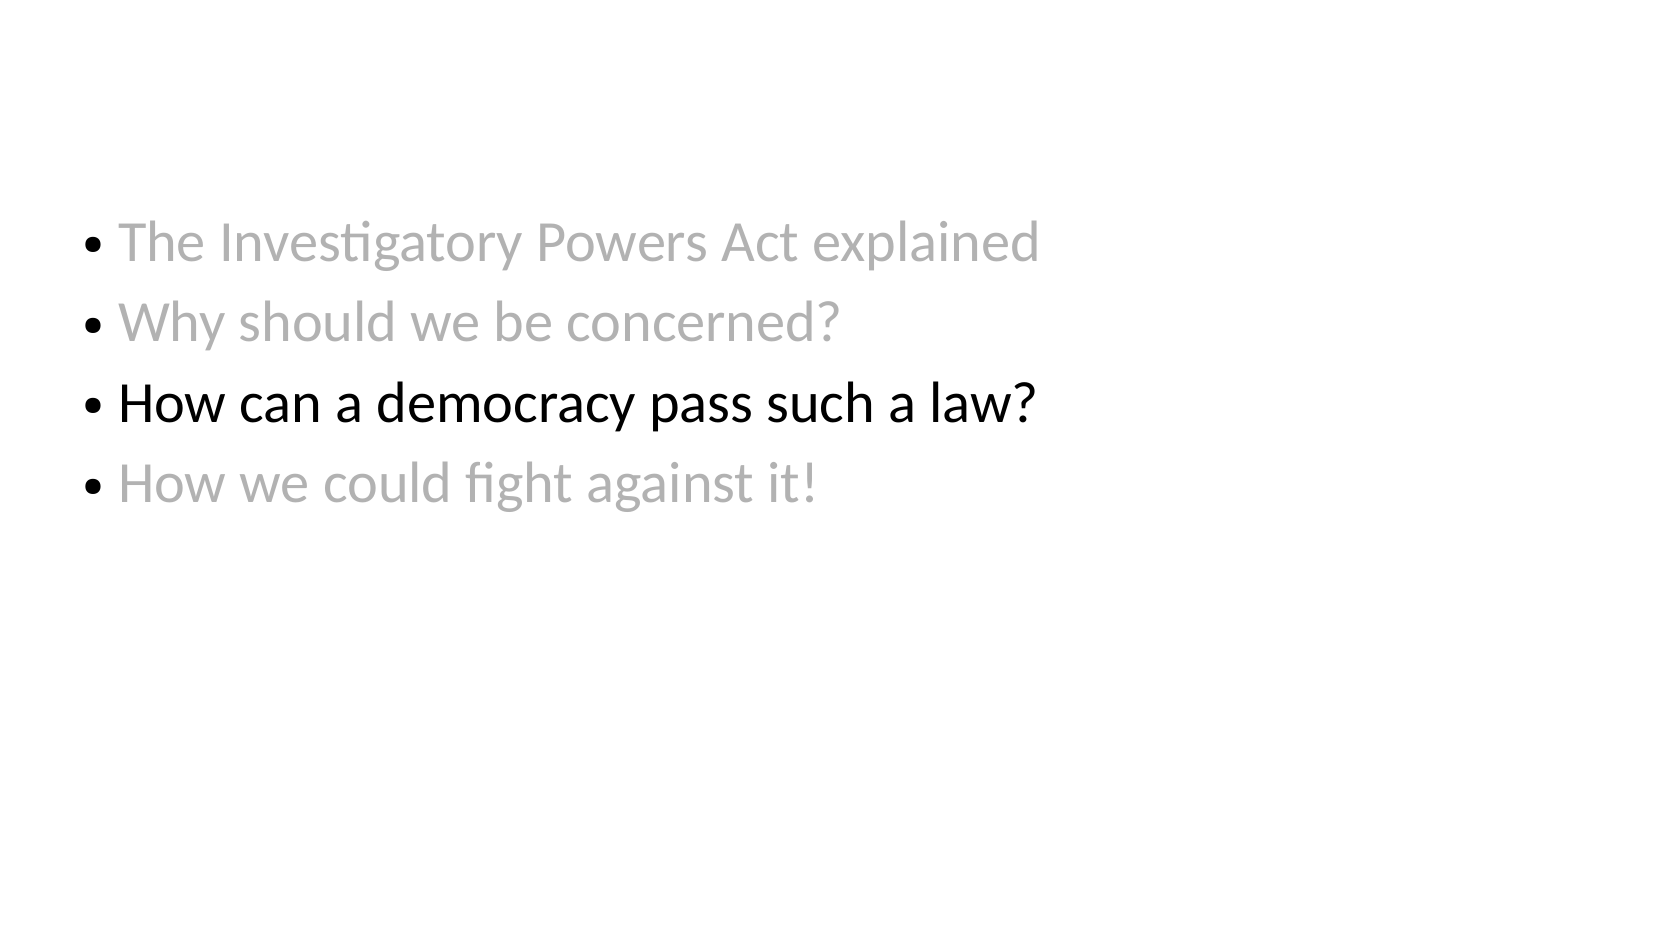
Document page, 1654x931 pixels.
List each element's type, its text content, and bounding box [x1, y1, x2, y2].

list The Investigatory Powers Act explained Why should we be concerned? How can a democracy pass such a law? How we could fight against it! [82, 217, 1571, 758]
